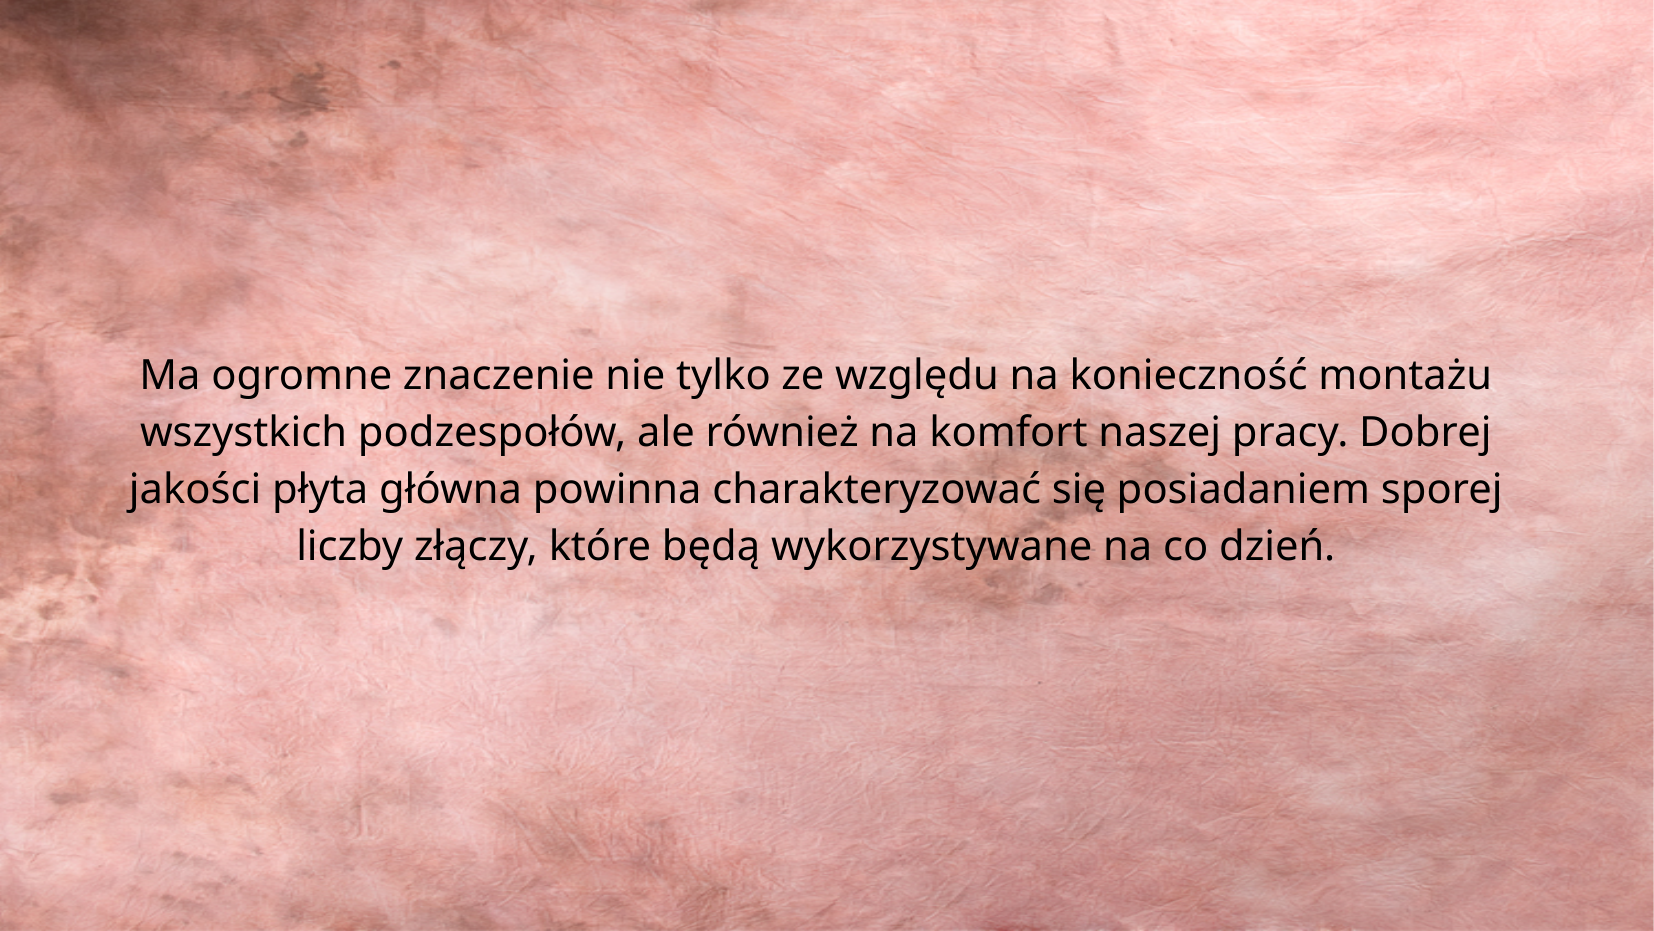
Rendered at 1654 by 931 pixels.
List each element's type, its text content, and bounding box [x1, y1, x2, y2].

title Ma ogromne znaczenie nie tylko ze względu na konieczność montażu wszystkich podzespołów, ale również na komfort naszej pracy. Dobrej jakości płyta główna powinna charakteryzować się posiadaniem sporej liczby złączy, które będą wykorzystywane na co dzień. [71, 375, 1561, 543]
picture [0, 0, 1654, 931]
